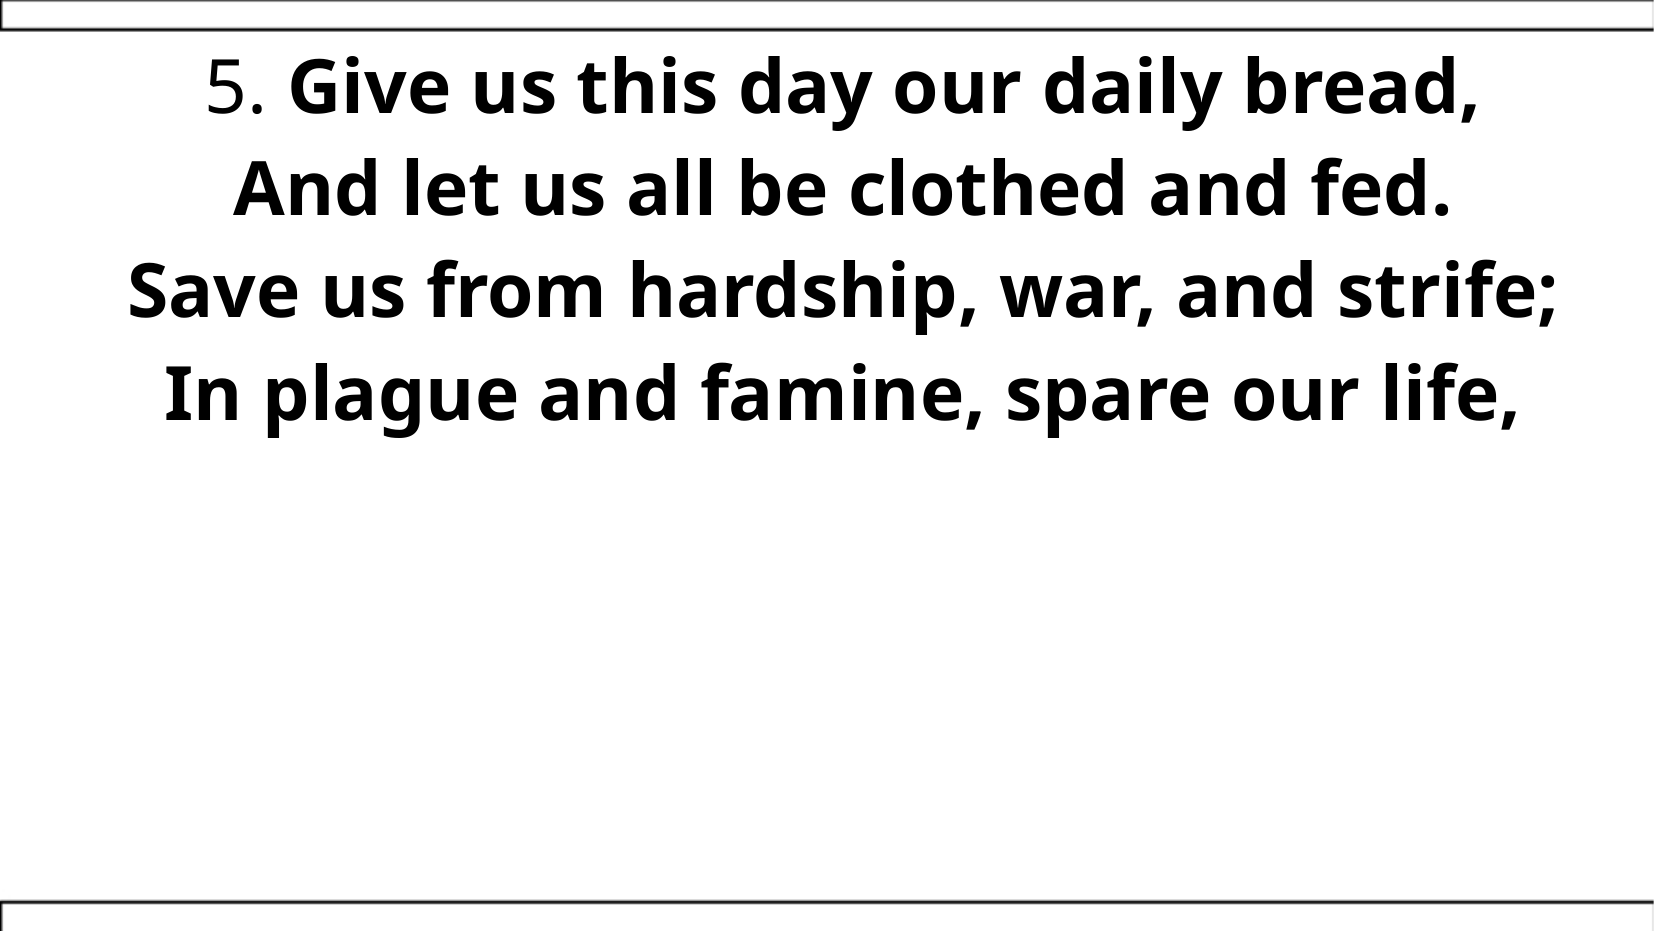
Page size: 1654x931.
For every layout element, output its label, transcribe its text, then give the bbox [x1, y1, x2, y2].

picture [0, 0, 1654, 931]
text_box 5. Give us this day our daily bread, And let us all be clothed and fed. Save us from hardship, war, and strife; In plague and famine, spare our life, [101, 25, 1587, 440]
